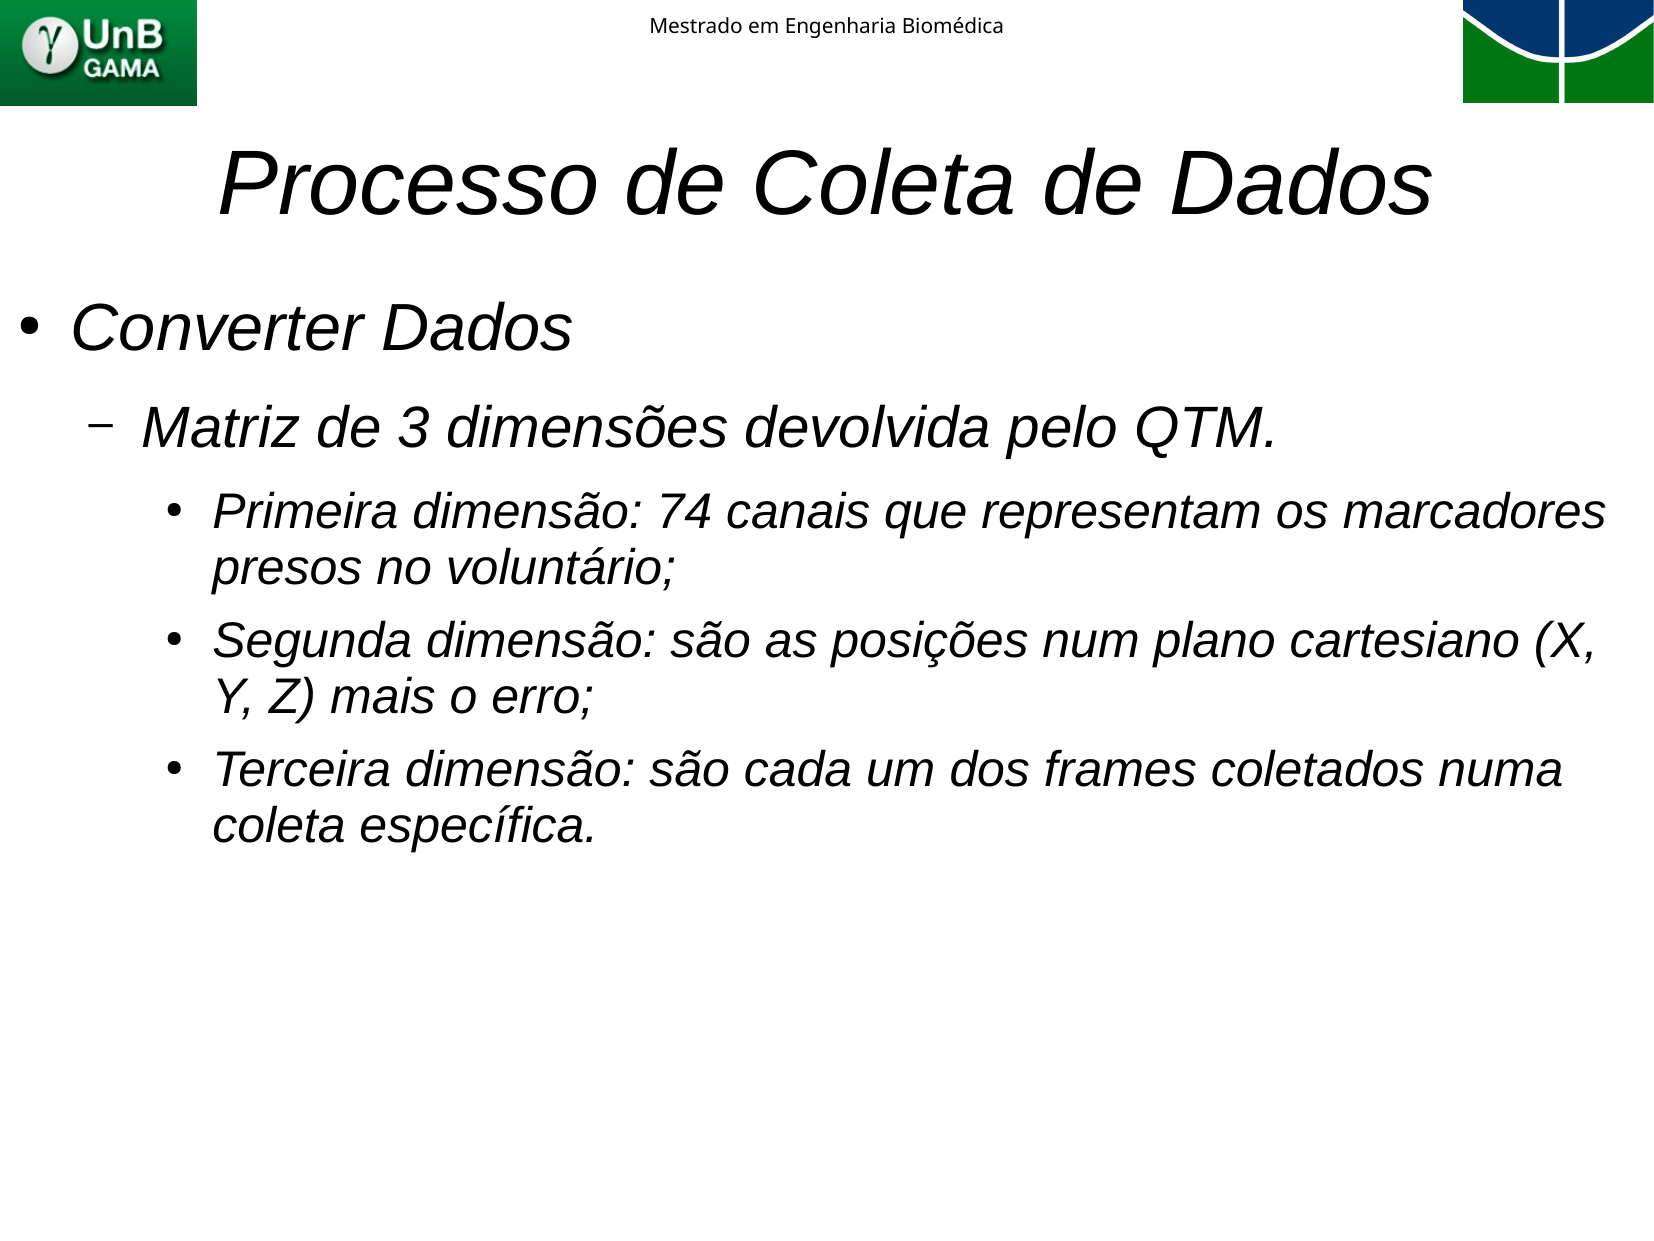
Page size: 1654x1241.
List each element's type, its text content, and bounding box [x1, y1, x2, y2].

picture [1463, 0, 1654, 94]
list Converter Dados Matriz de 3 dimensões devolvida pelo QTM. Primeira dimensão: 74 canais que representam os marcadores presos no voluntário; Segunda dimensão: são as posições num plano cartesiano (X, Y, Z) mais o erro; Terceira dimensão: são cada um dos frames coletados numa coleta específica. [0, 290, 1654, 1241]
picture [0, 0, 197, 94]
title Processo de Coleta de Dados [0, 94, 1654, 272]
